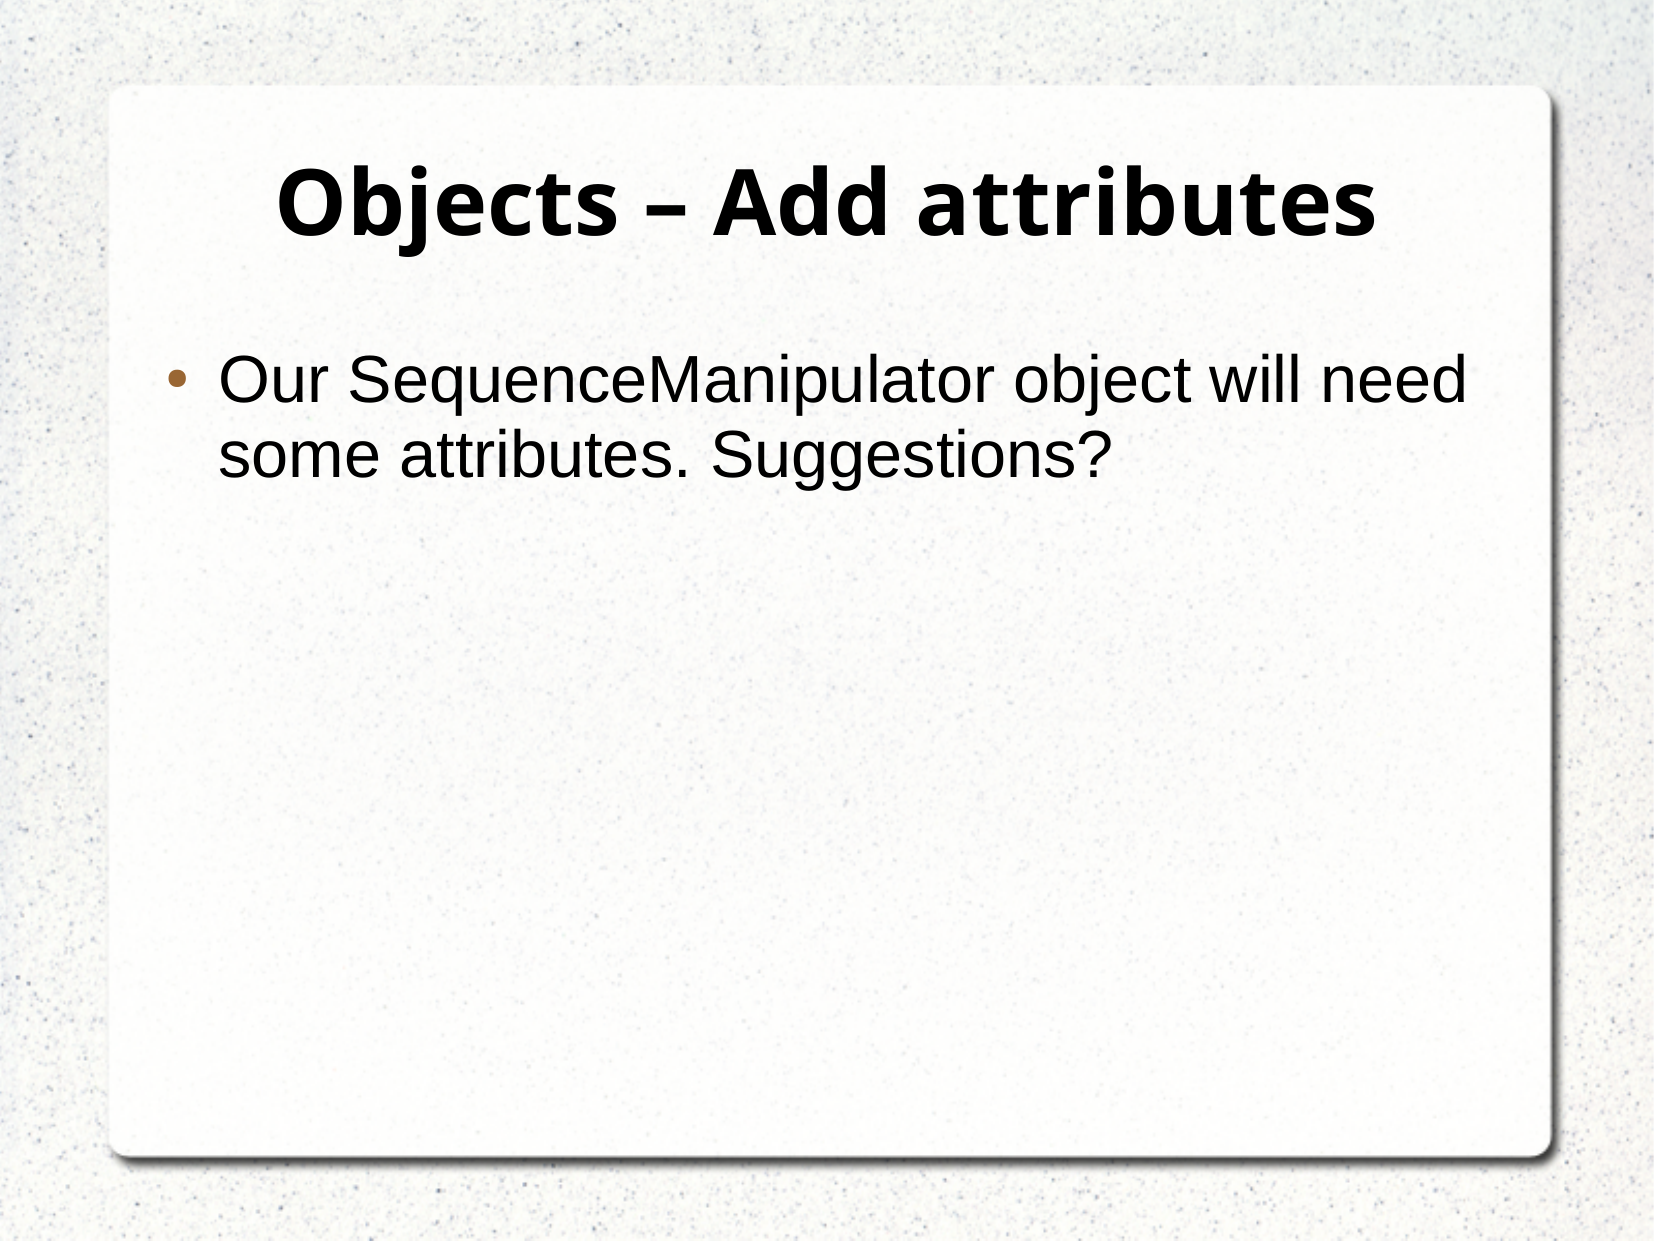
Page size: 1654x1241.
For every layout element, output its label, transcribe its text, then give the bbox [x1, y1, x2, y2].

picture [0, 0, 1654, 1241]
title Objects – Add attributes [118, 96, 1536, 304]
list Our SequenceManipulator object will need some attributes. Suggestions? [147, 342, 1506, 978]
